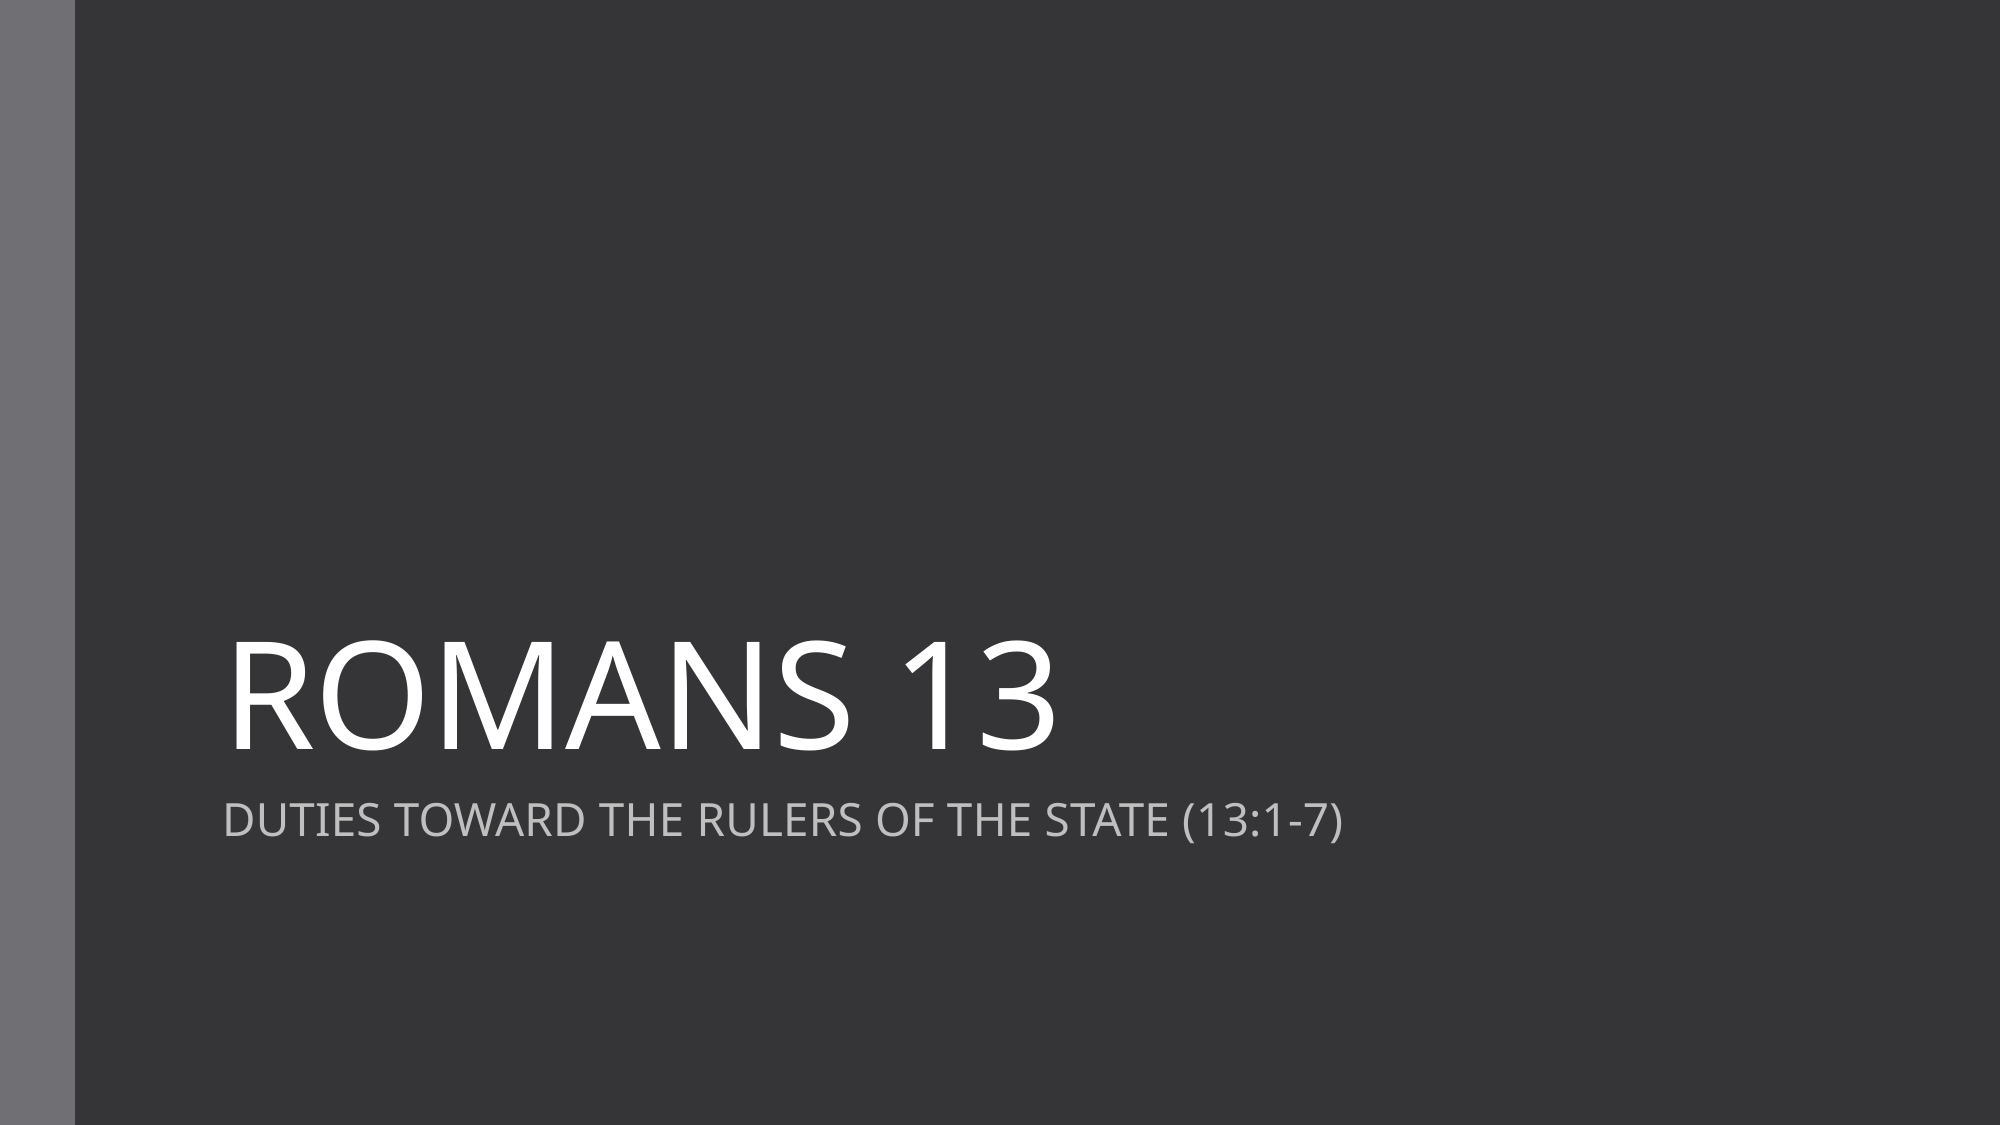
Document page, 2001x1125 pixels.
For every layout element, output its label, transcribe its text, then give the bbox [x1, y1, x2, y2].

title ROMANS 13 [206, 124, 1752, 787]
subtitle DUTIES TOWARD THE RULERS OF THE STATE (13:1-7) [206, 787, 1752, 1066]
